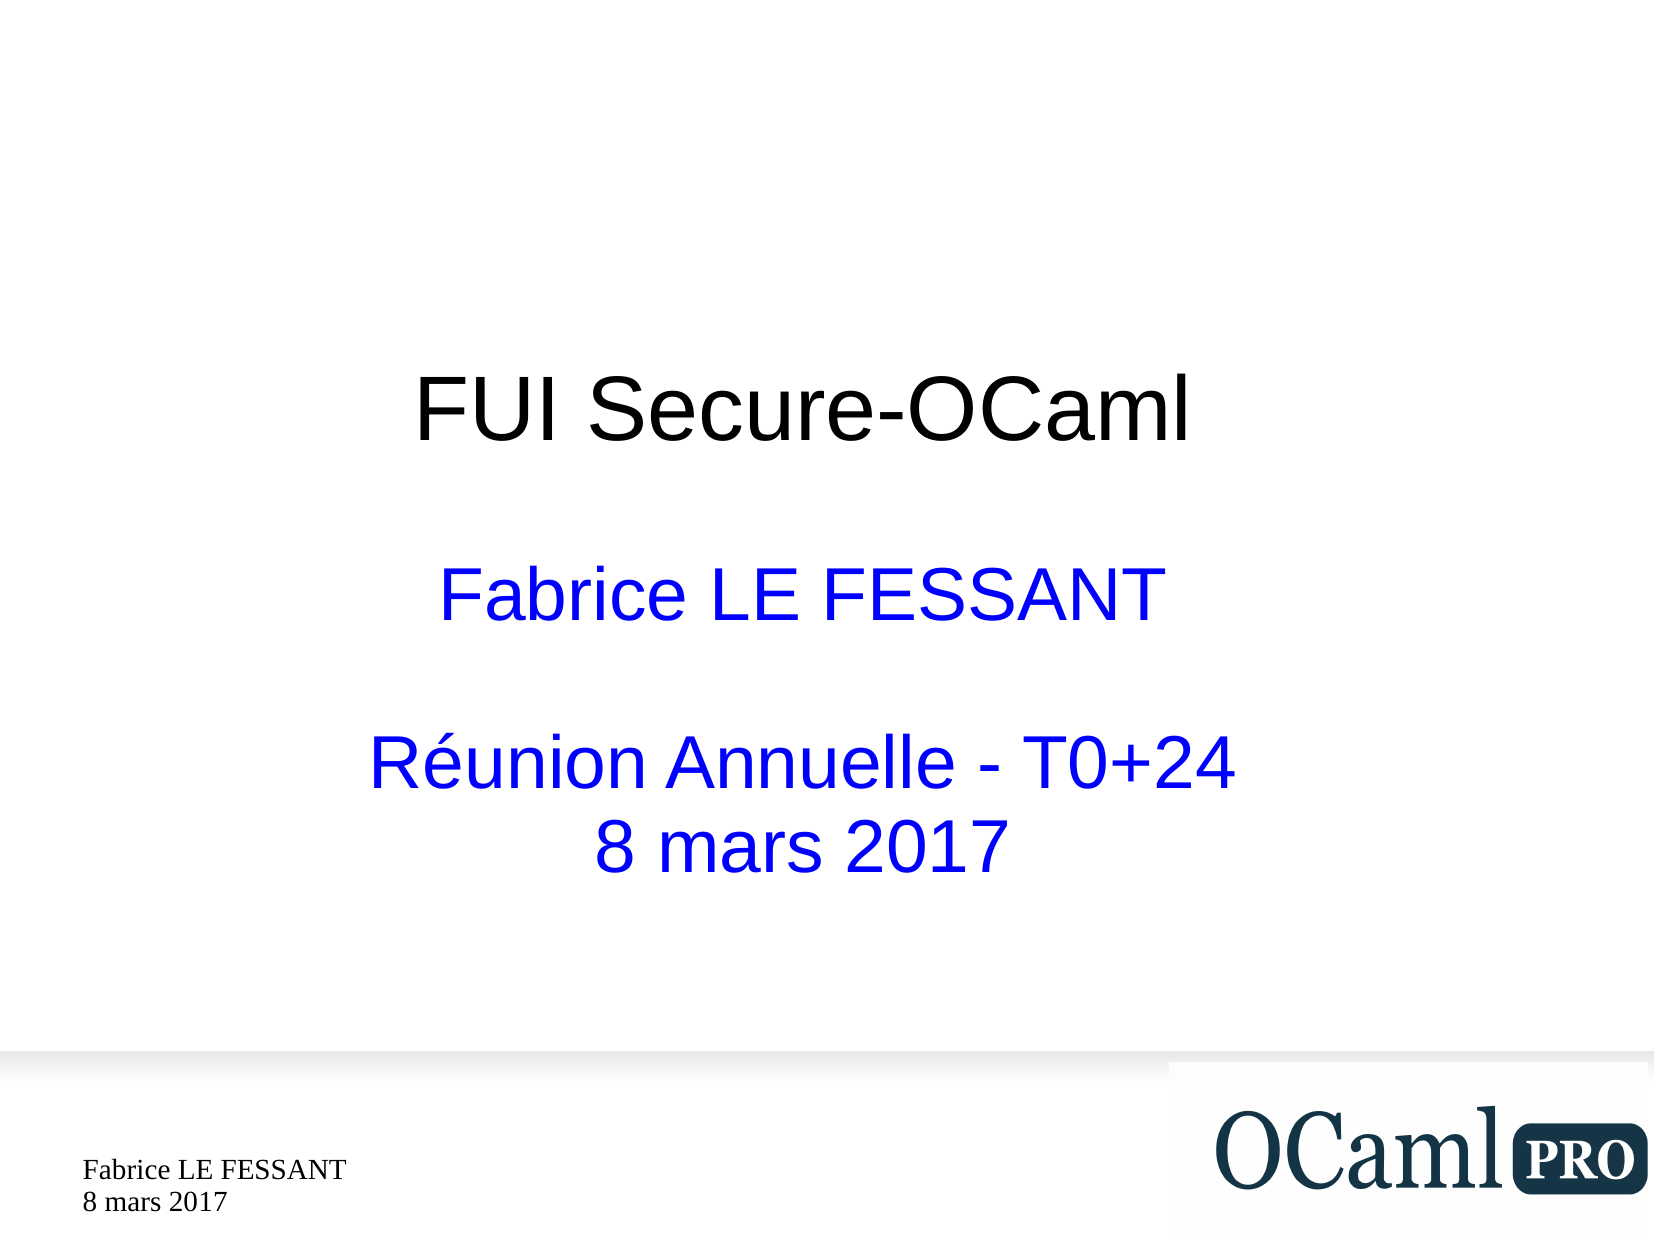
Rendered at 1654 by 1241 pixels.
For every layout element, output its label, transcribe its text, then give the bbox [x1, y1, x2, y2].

subtitle FUI Secure-OCaml Fabrice LE FESSANT Réunion Annuelle - T0+24 8 mars 2017 [59, 159, 1548, 1087]
picture [1169, 1062, 1648, 1240]
